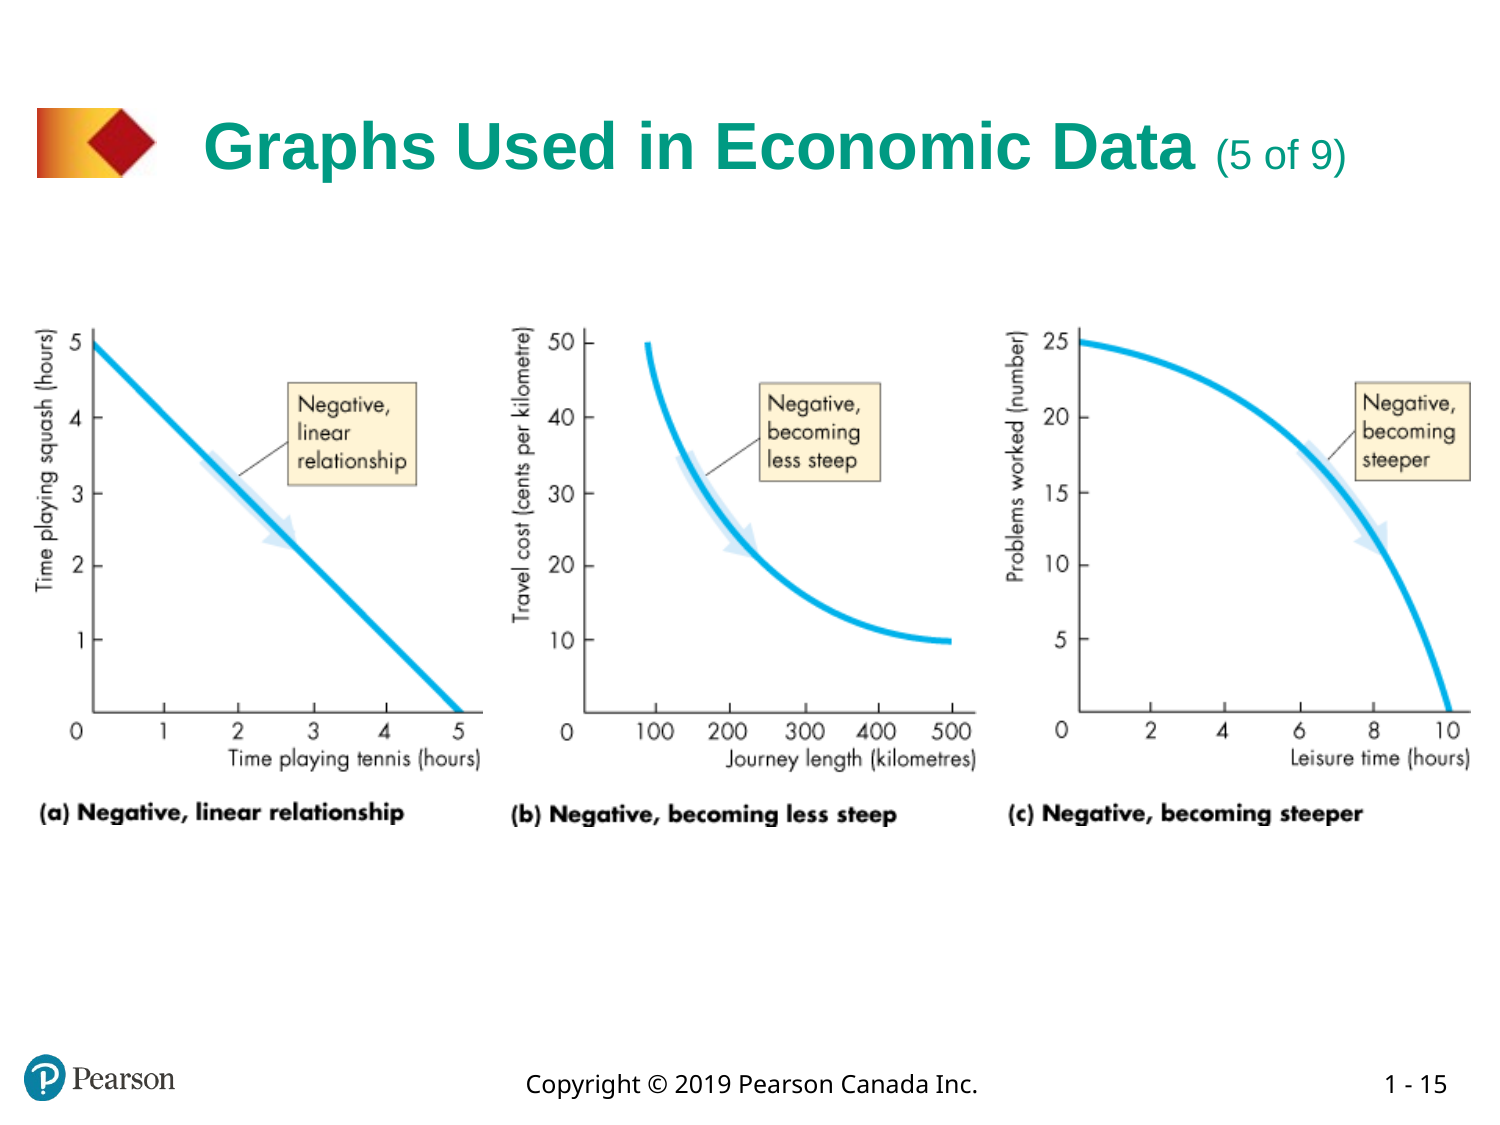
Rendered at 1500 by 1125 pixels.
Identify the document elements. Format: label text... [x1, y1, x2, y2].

picture [24, 1054, 43, 1074]
picture [31, 326, 483, 825]
picture [31, 1063, 59, 1095]
picture [1004, 325, 1471, 826]
picture [24, 1084, 35, 1101]
picture [37, 108, 157, 178]
title Graphs Used in Economic Data (5 of 9) [188, 50, 1364, 236]
picture [49, 1054, 175, 1101]
picture [510, 324, 977, 827]
